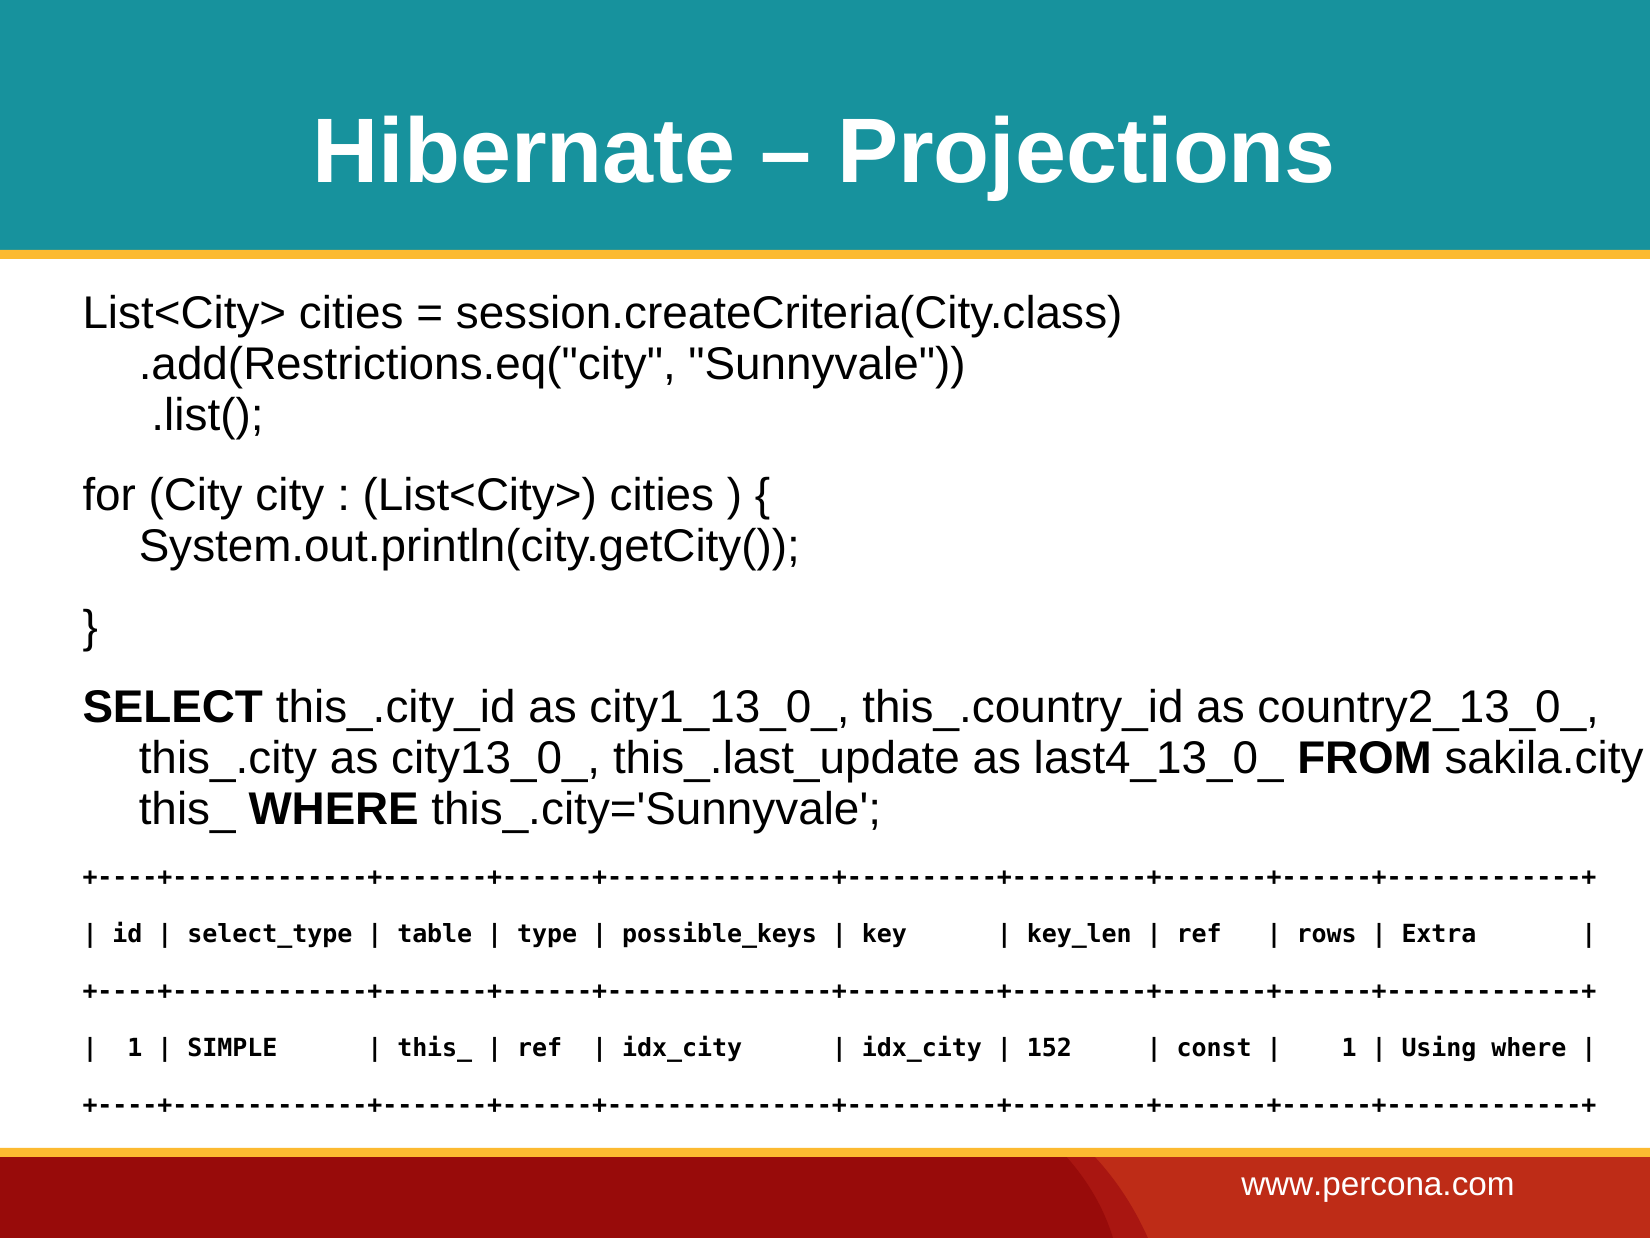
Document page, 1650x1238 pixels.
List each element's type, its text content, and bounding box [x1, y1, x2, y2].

title Hibernate – Projections [82, 15, 1568, 287]
list List<City> cities = session.createCriteria(City.class) .add(Restrictions.eq("city", "Sunnyvale")) .list(); for (City city : (List<City>) cities ) { System.out.println(city.getCity()); } SELECT this_.city_id as city1_13_0_, this_.country_id as country2_13_0_, this_.city as city13_0_, this_.last_update as last4_13_0_ FROM sakila.city this_ WHERE this_.city='Sunnyvale'; +----+-------------+-------+------+---------------+----------+---------+-------+------+-------------+ | id | select_type | table | type | possible_keys | key | key_len | ref | rows | Extra | +----+-------------+-------+------+---------------+----------+---------+-------+------+-------------+ | 1 | SIMPLE | this_ | ref | idx_city | idx_city | 152 | const | 1 | Using where | +----+-------------+-------+------+---------------+----------+---------+-------+------+-------------+ [82, 287, 1650, 1236]
text_box [0, 0, 1650, 1238]
